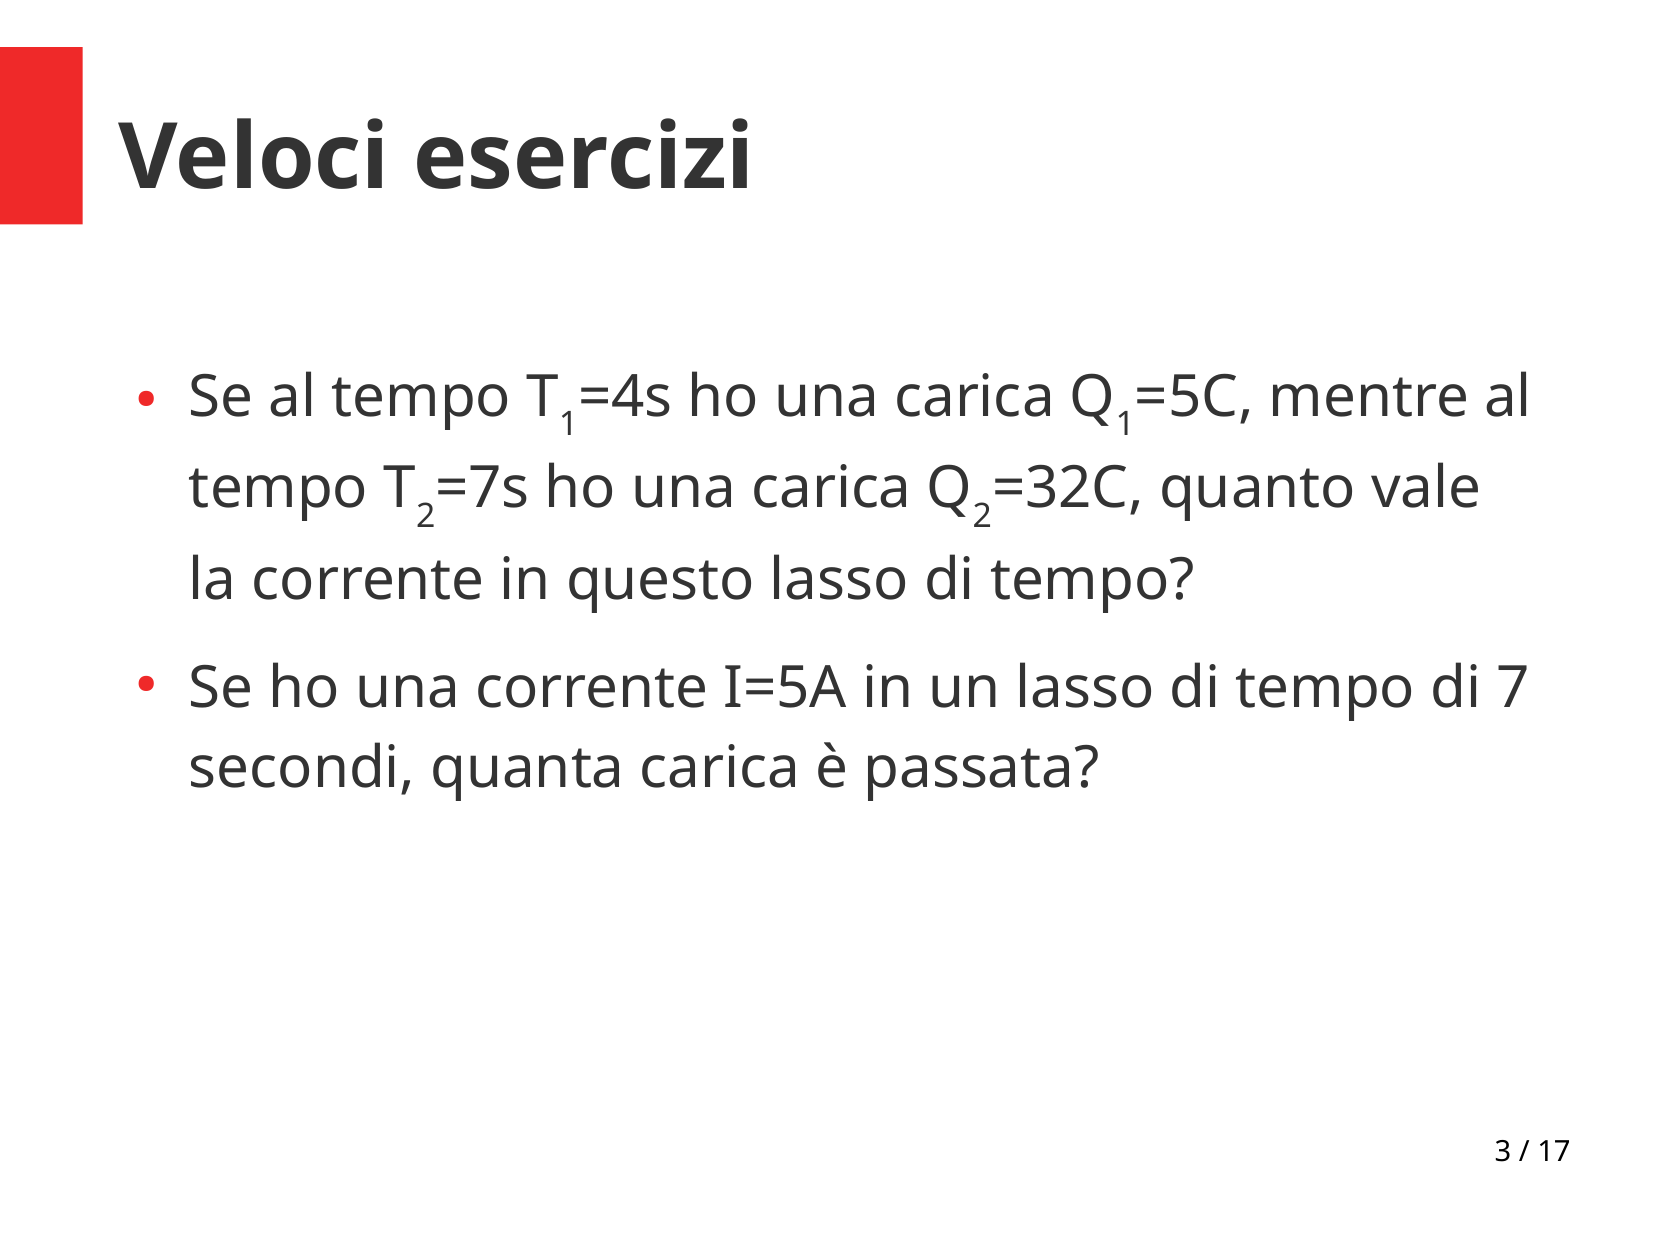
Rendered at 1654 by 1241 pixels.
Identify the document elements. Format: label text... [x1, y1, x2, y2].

list Se al tempo T1=4s ho una carica Q1=5C, mentre al tempo T2=7s ho una carica Q2=32C, quanto vale la corrente in questo lasso di tempo? Se ho una corrente I=5A in un lasso di tempo di 7 secondi, quanta carica è passata? [118, 354, 1536, 1074]
title Veloci esercizi [118, 49, 1571, 257]
